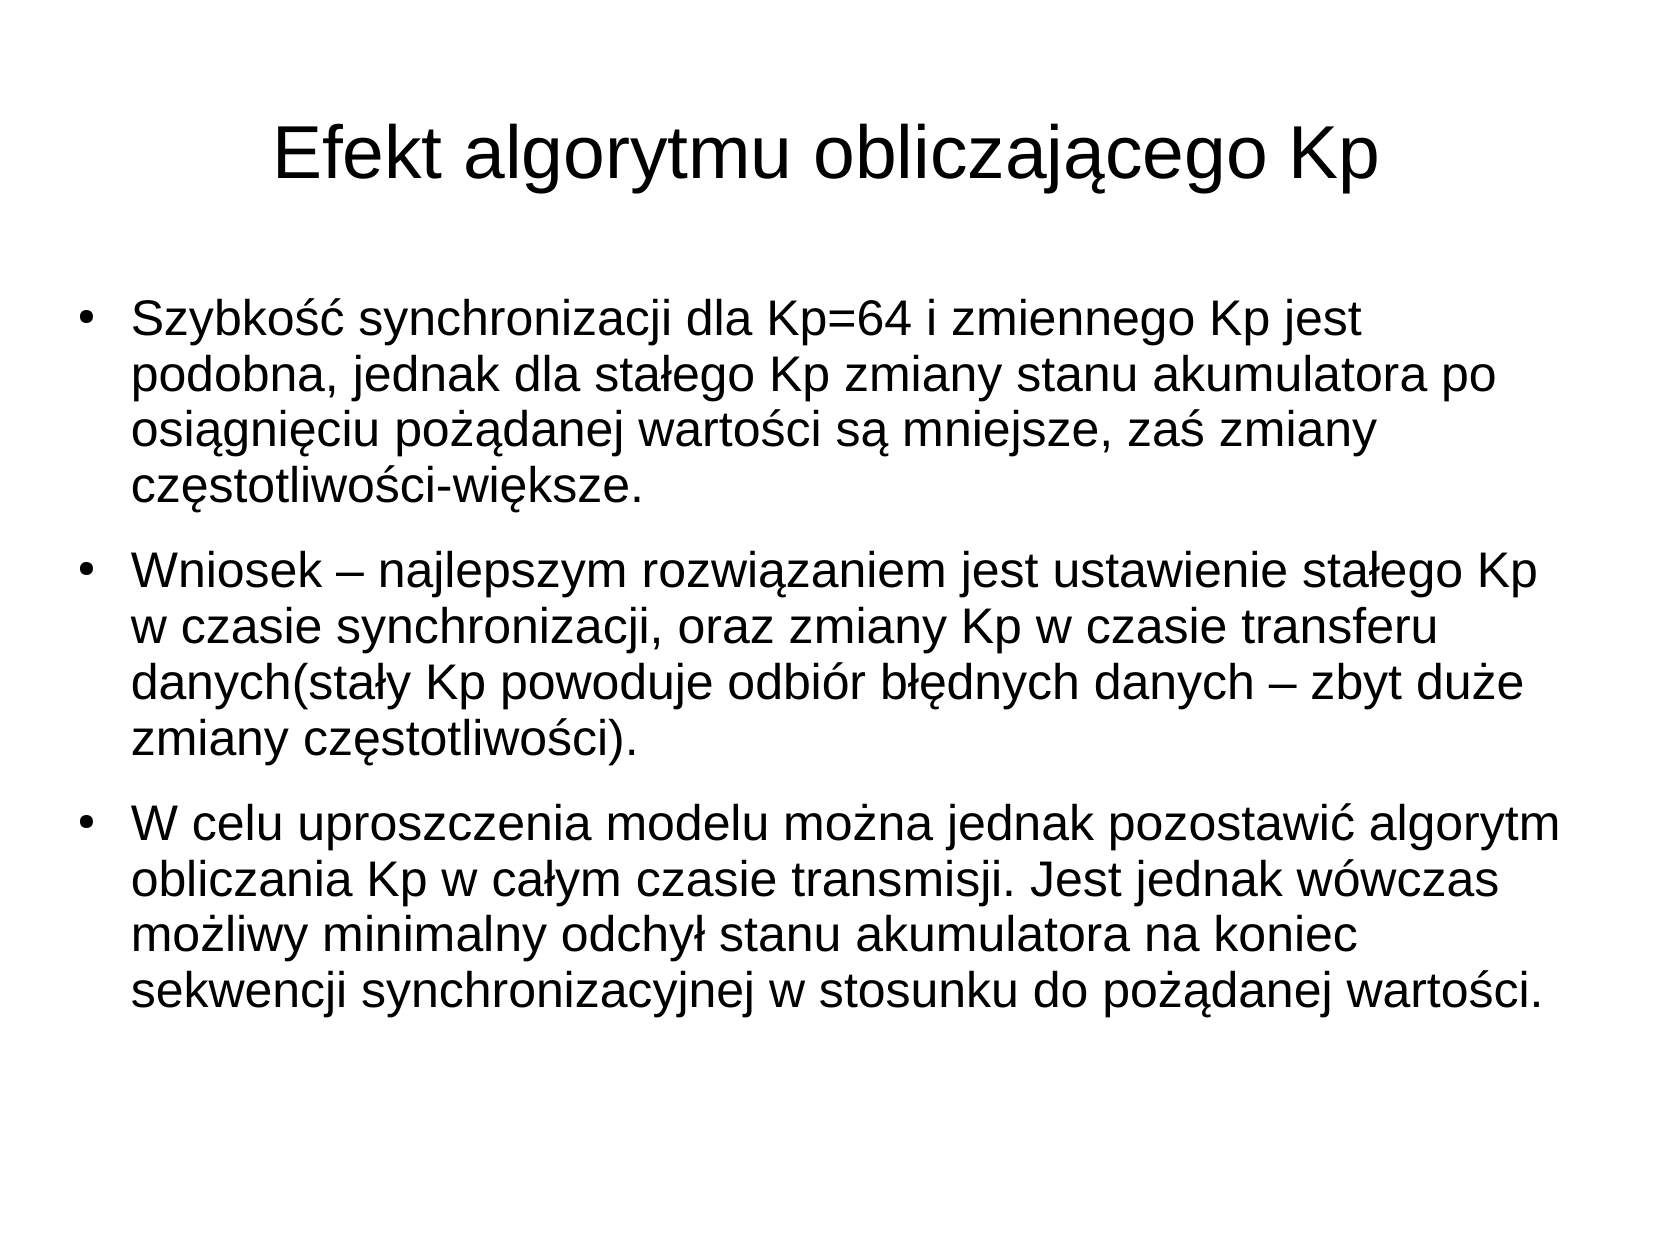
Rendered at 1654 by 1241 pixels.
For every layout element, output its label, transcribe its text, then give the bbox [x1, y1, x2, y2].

title Efekt algorytmu obliczającego Kp [82, 49, 1571, 257]
list Szybkość synchronizacji dla Kp=64 i zmiennego Kp jest podobna, jednak dla stałego Kp zmiany stanu akumulatora po osiągnięciu pożądanej wartości są mniejsze, zaś zmiany częstotliwości-większe. Wniosek – najlepszym rozwiązaniem jest ustawienie stałego Kp w czasie synchronizacji, oraz zmiany Kp w czasie transferu danych(stały Kp powoduje odbiór błędnych danych – zbyt duże zmiany częstotliwości). W celu uproszczenia modelu można jednak pozostawić algorytm obliczania Kp w całym czasie transmisji. Jest jednak wówczas możliwy minimalny odchył stanu akumulatora na koniec sekwencji synchronizacyjnej w stosunku do pożądanej wartości. [60, 290, 1583, 1096]
